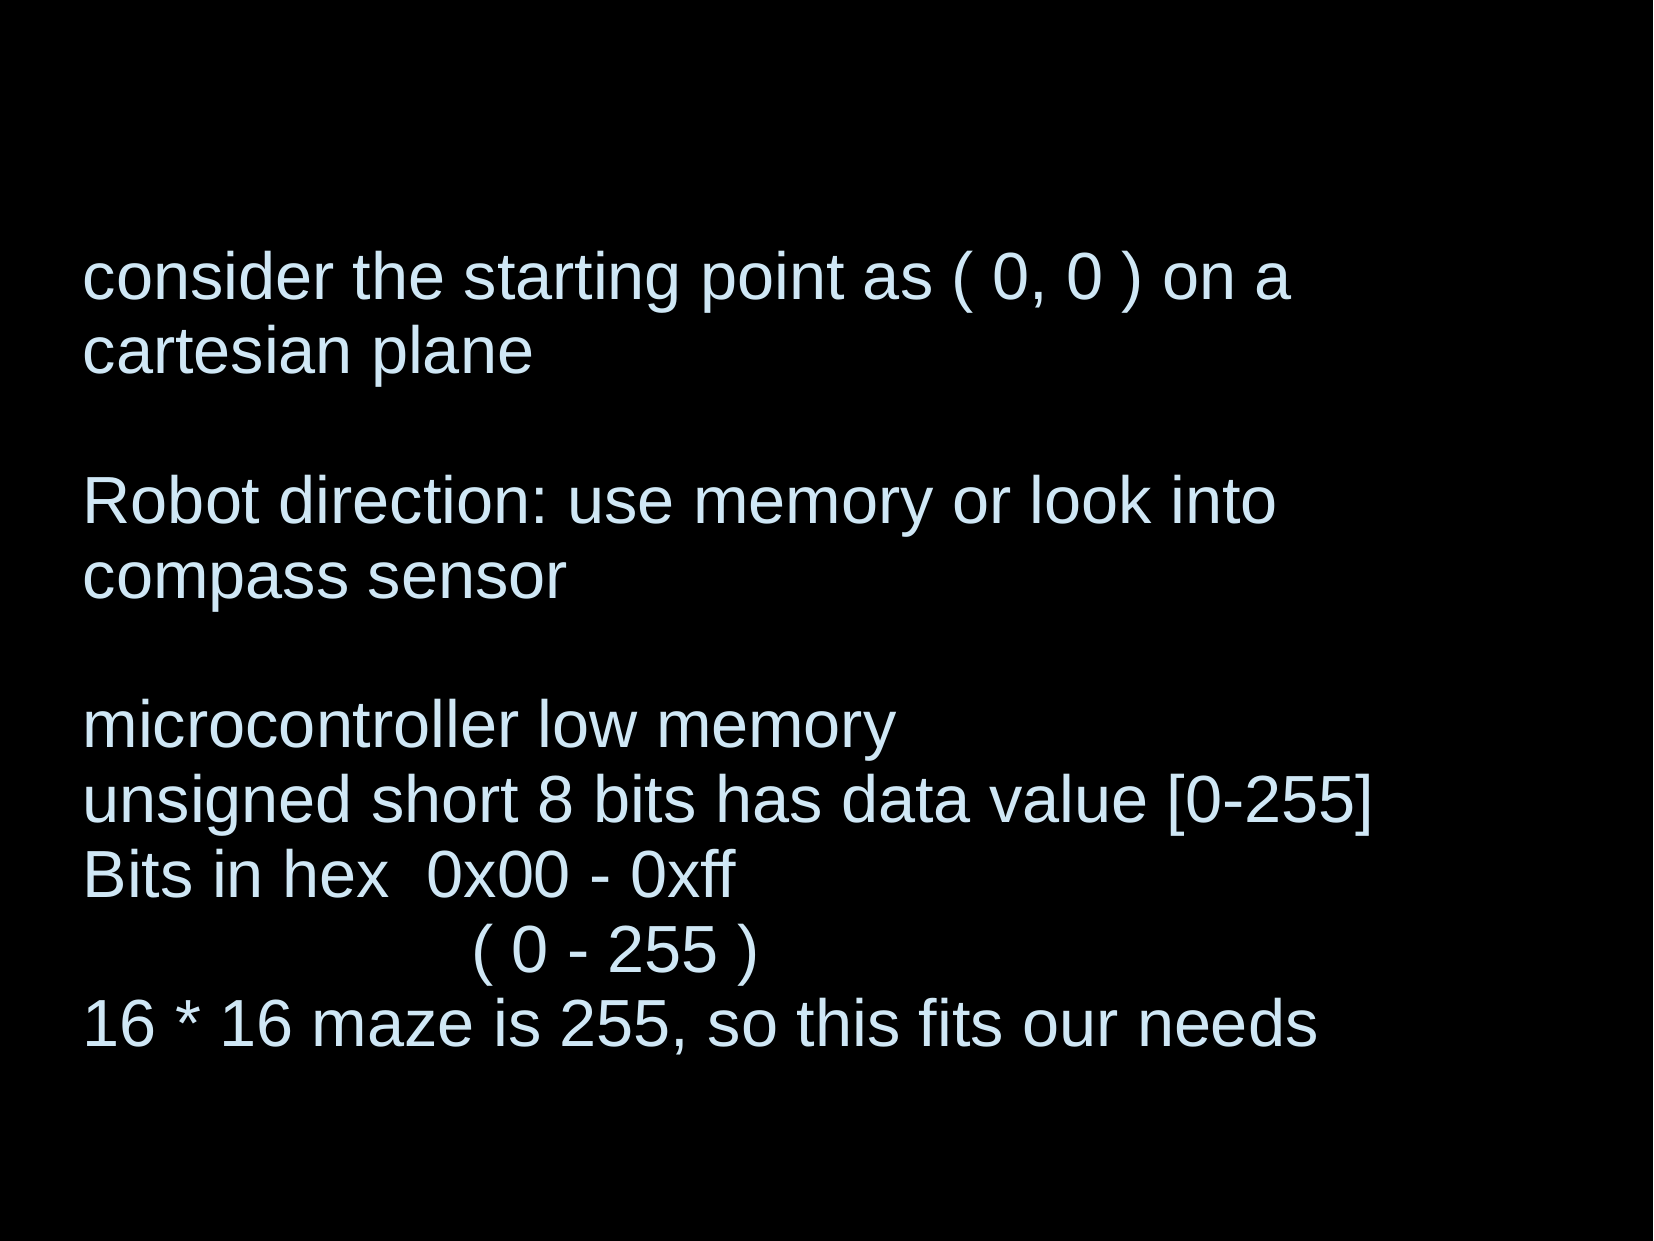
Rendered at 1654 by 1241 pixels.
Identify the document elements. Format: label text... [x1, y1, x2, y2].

subtitle consider the starting point as ( 0, 0 ) on a cartesian plane Robot direction: use memory or look into compass sensor microcontroller low memory unsigned short 8 bits has data value [0-255] Bits in hex 0x00 - 0xff ( 0 - 255 ) 16 * 16 maze is 255, so this fits our needs [82, 163, 1538, 1136]
